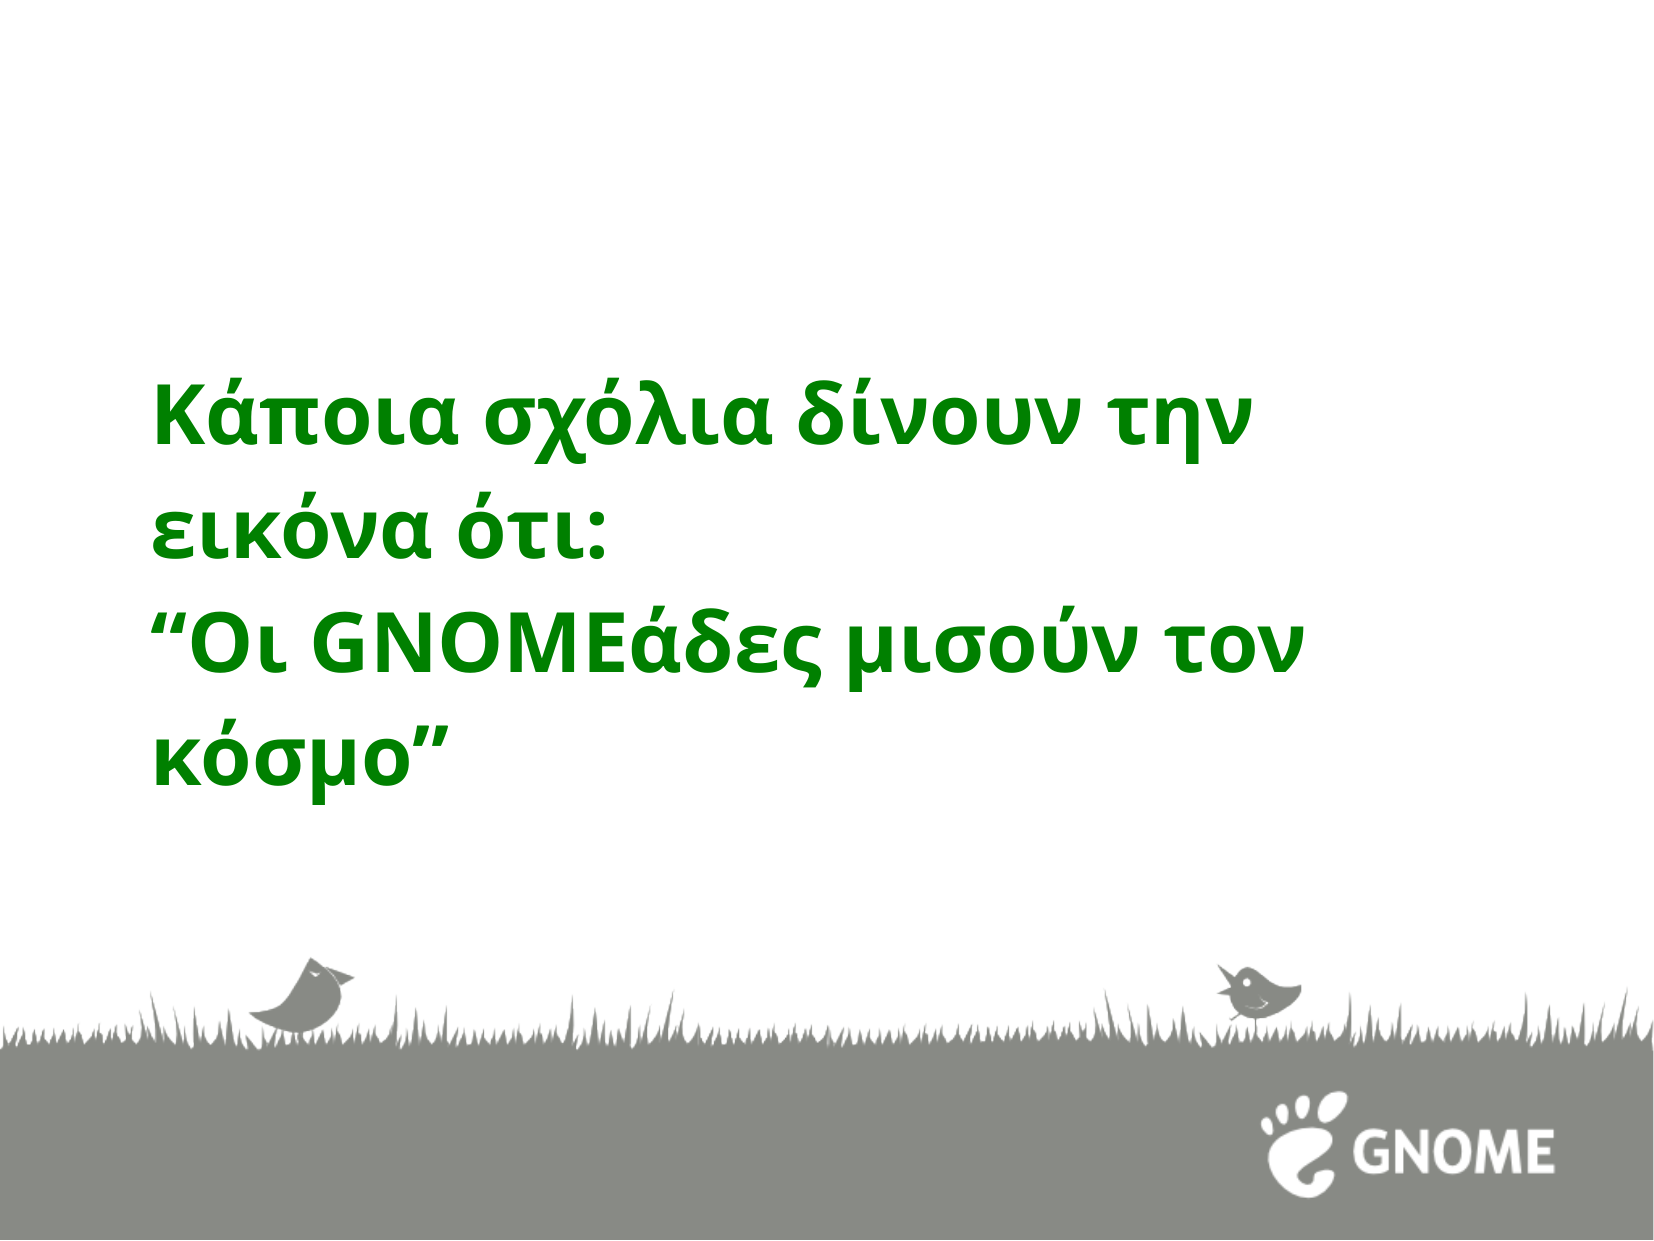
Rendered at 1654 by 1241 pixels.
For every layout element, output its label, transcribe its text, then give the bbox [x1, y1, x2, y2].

picture [0, 0, 1654, 1241]
text_box Κάποια σχόλια δίνουν την εικόνα ότι: “Οι GNOMEάδες μισούν τον κόσμο” [136, 348, 1522, 810]
